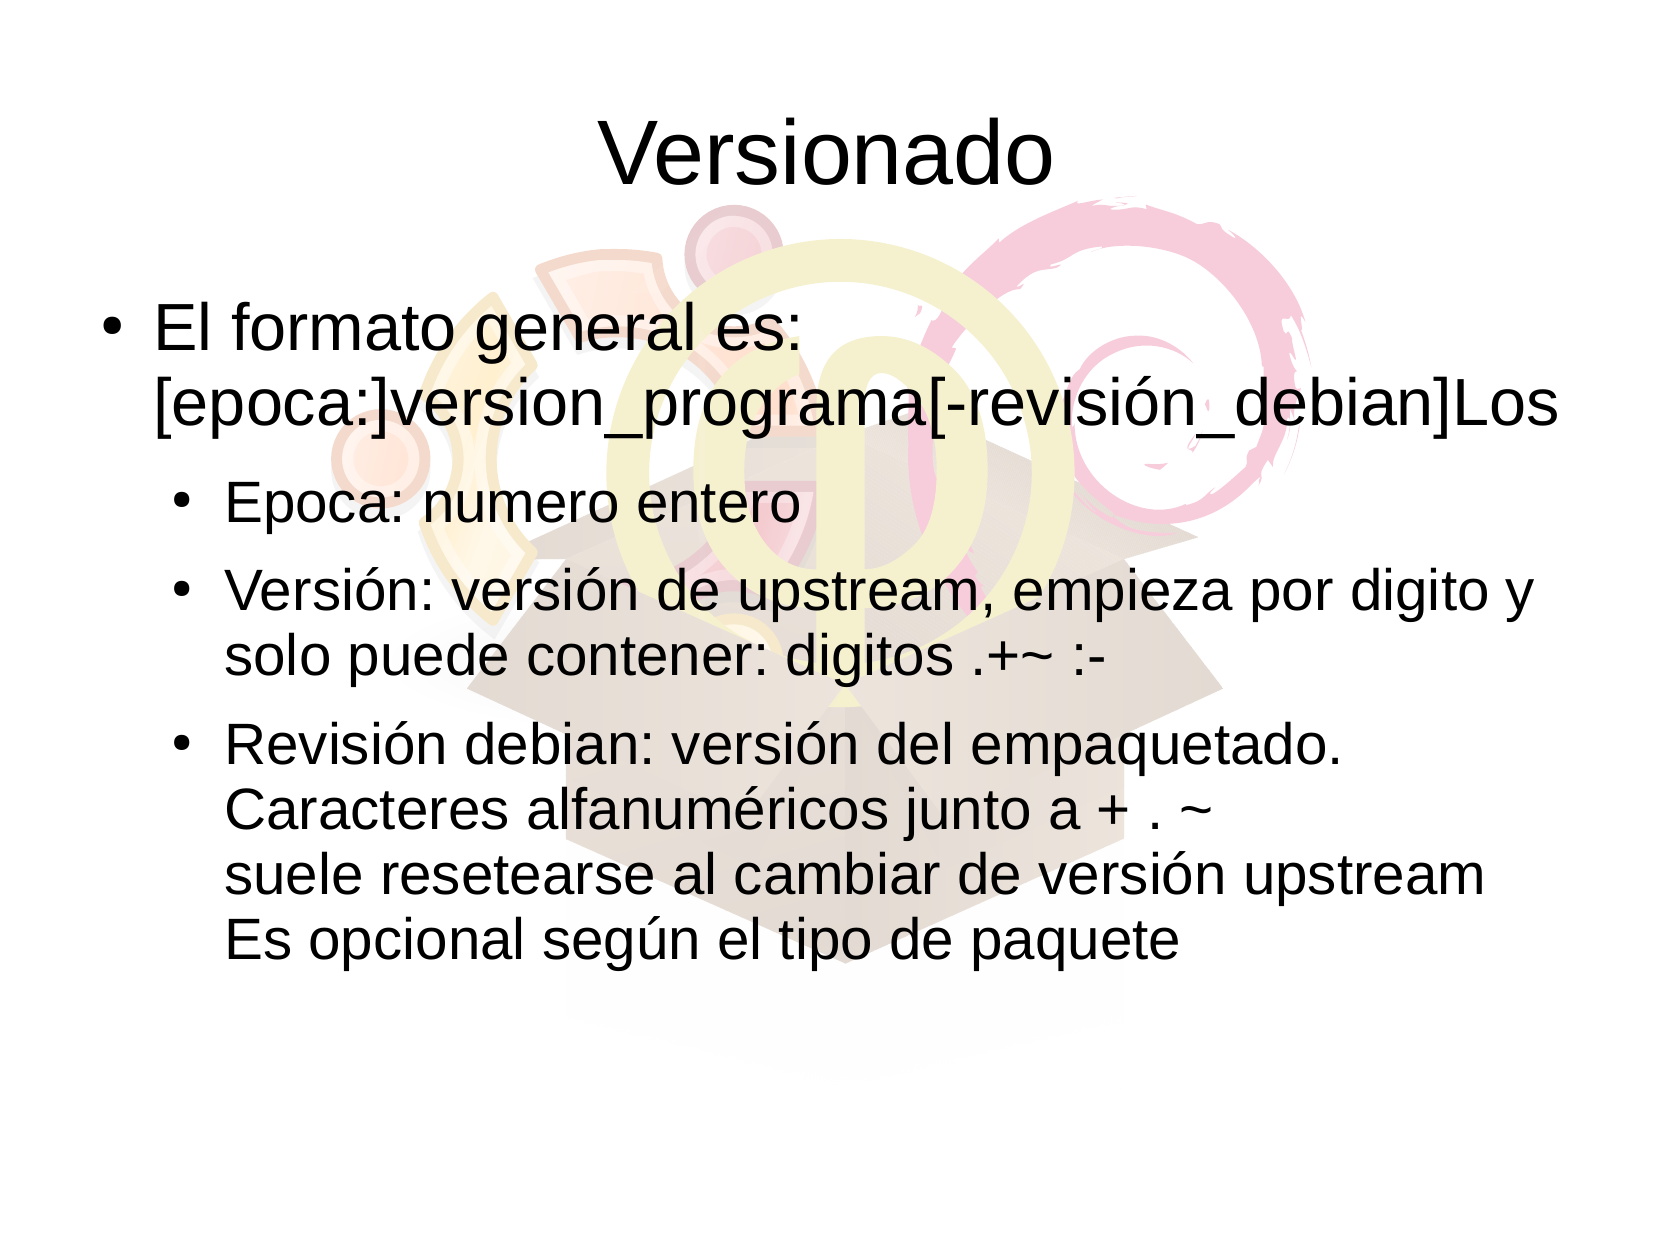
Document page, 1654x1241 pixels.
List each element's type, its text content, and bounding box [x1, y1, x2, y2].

title Versionado [82, 49, 1571, 257]
list El formato general es: [epoca:]version_programa[-revisión_debian]Los Epoca: numero entero Versión: versión de upstream, empieza por digito y solo puede contener: digitos .+~ :- Revisión debian: versión del empaquetado. Caracteres alfanuméricos junto a + . ~ suele resetearse al cambiar de versión upstream Es opcional según el tipo de paquete [82, 290, 1571, 1010]
